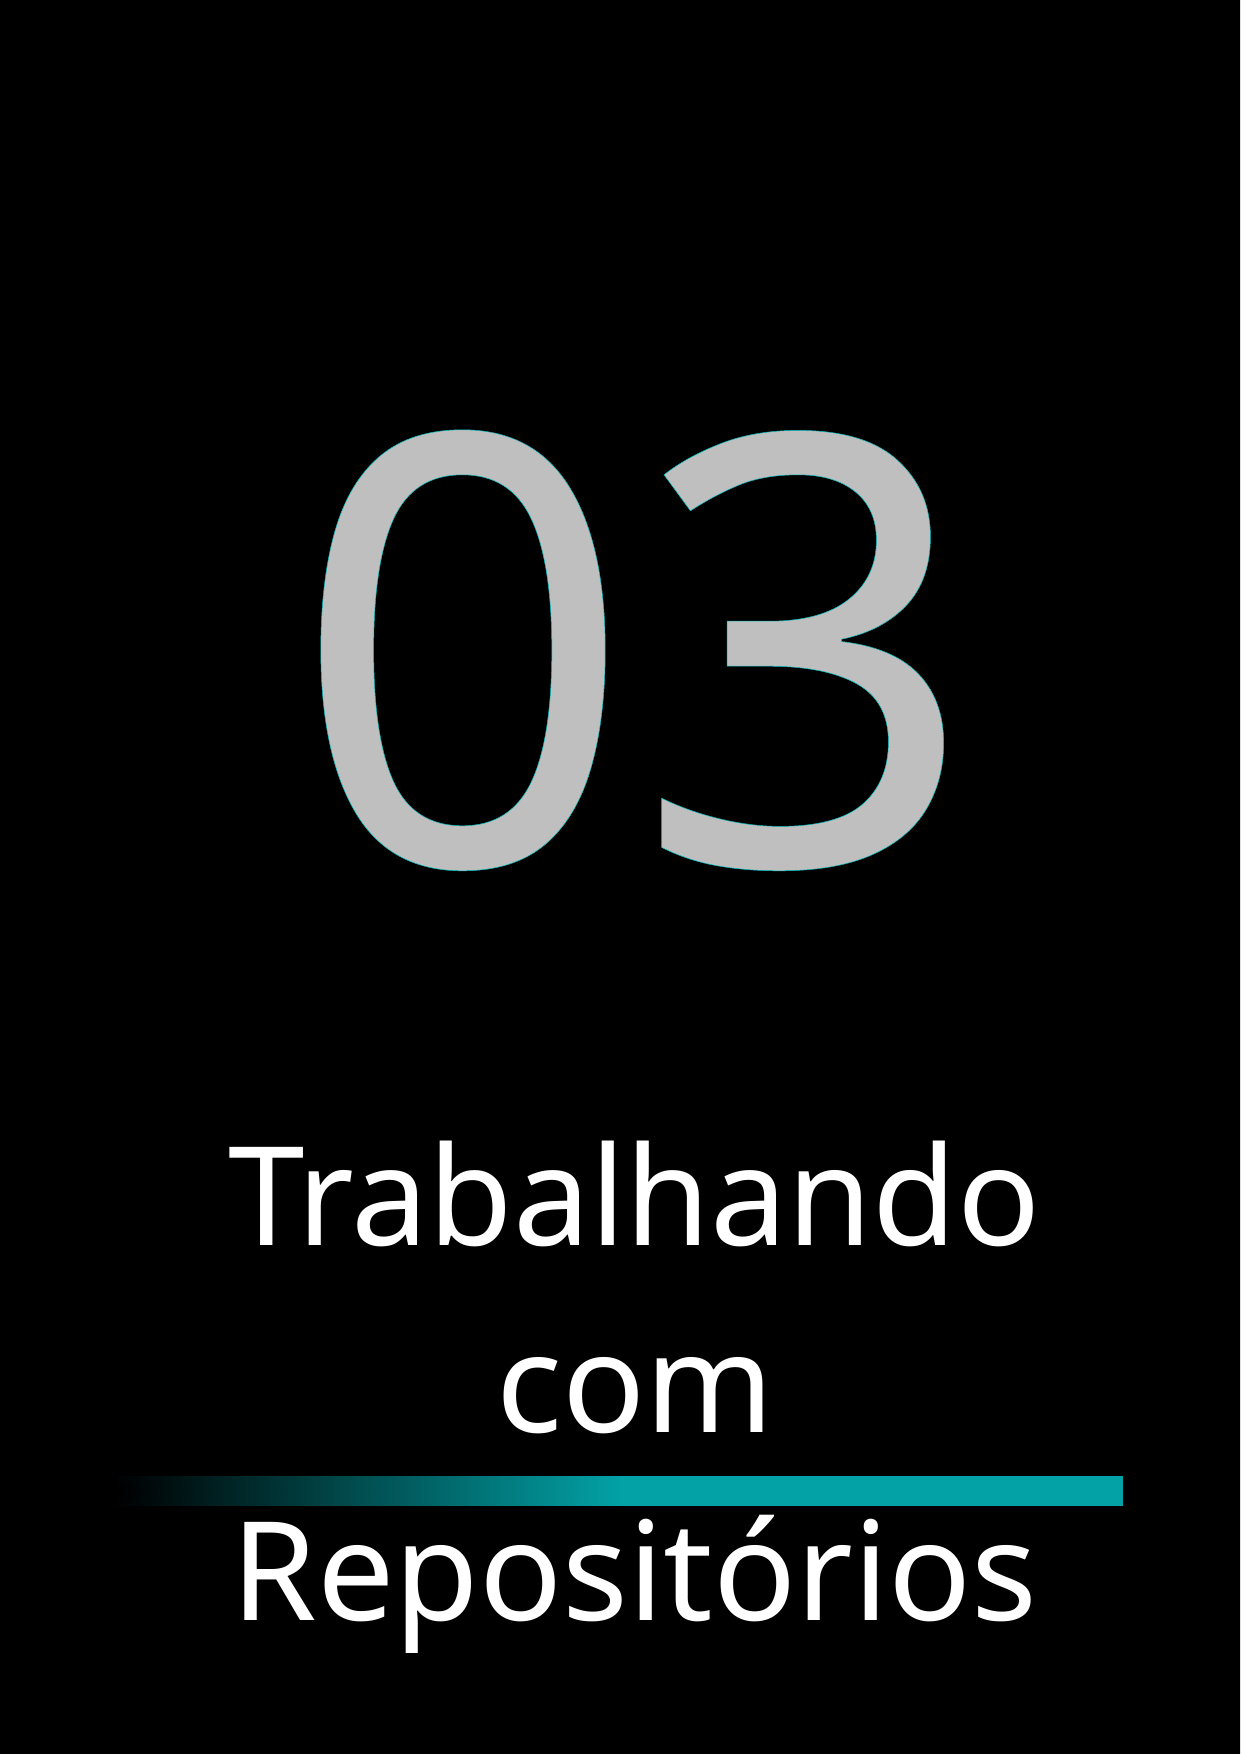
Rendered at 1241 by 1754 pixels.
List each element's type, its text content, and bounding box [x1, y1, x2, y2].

text_box Trabalhando com Repositórios [88, 1091, 1182, 1647]
text_box 03 [88, 215, 1182, 1017]
text_box [0, 0, 1241, 1754]
